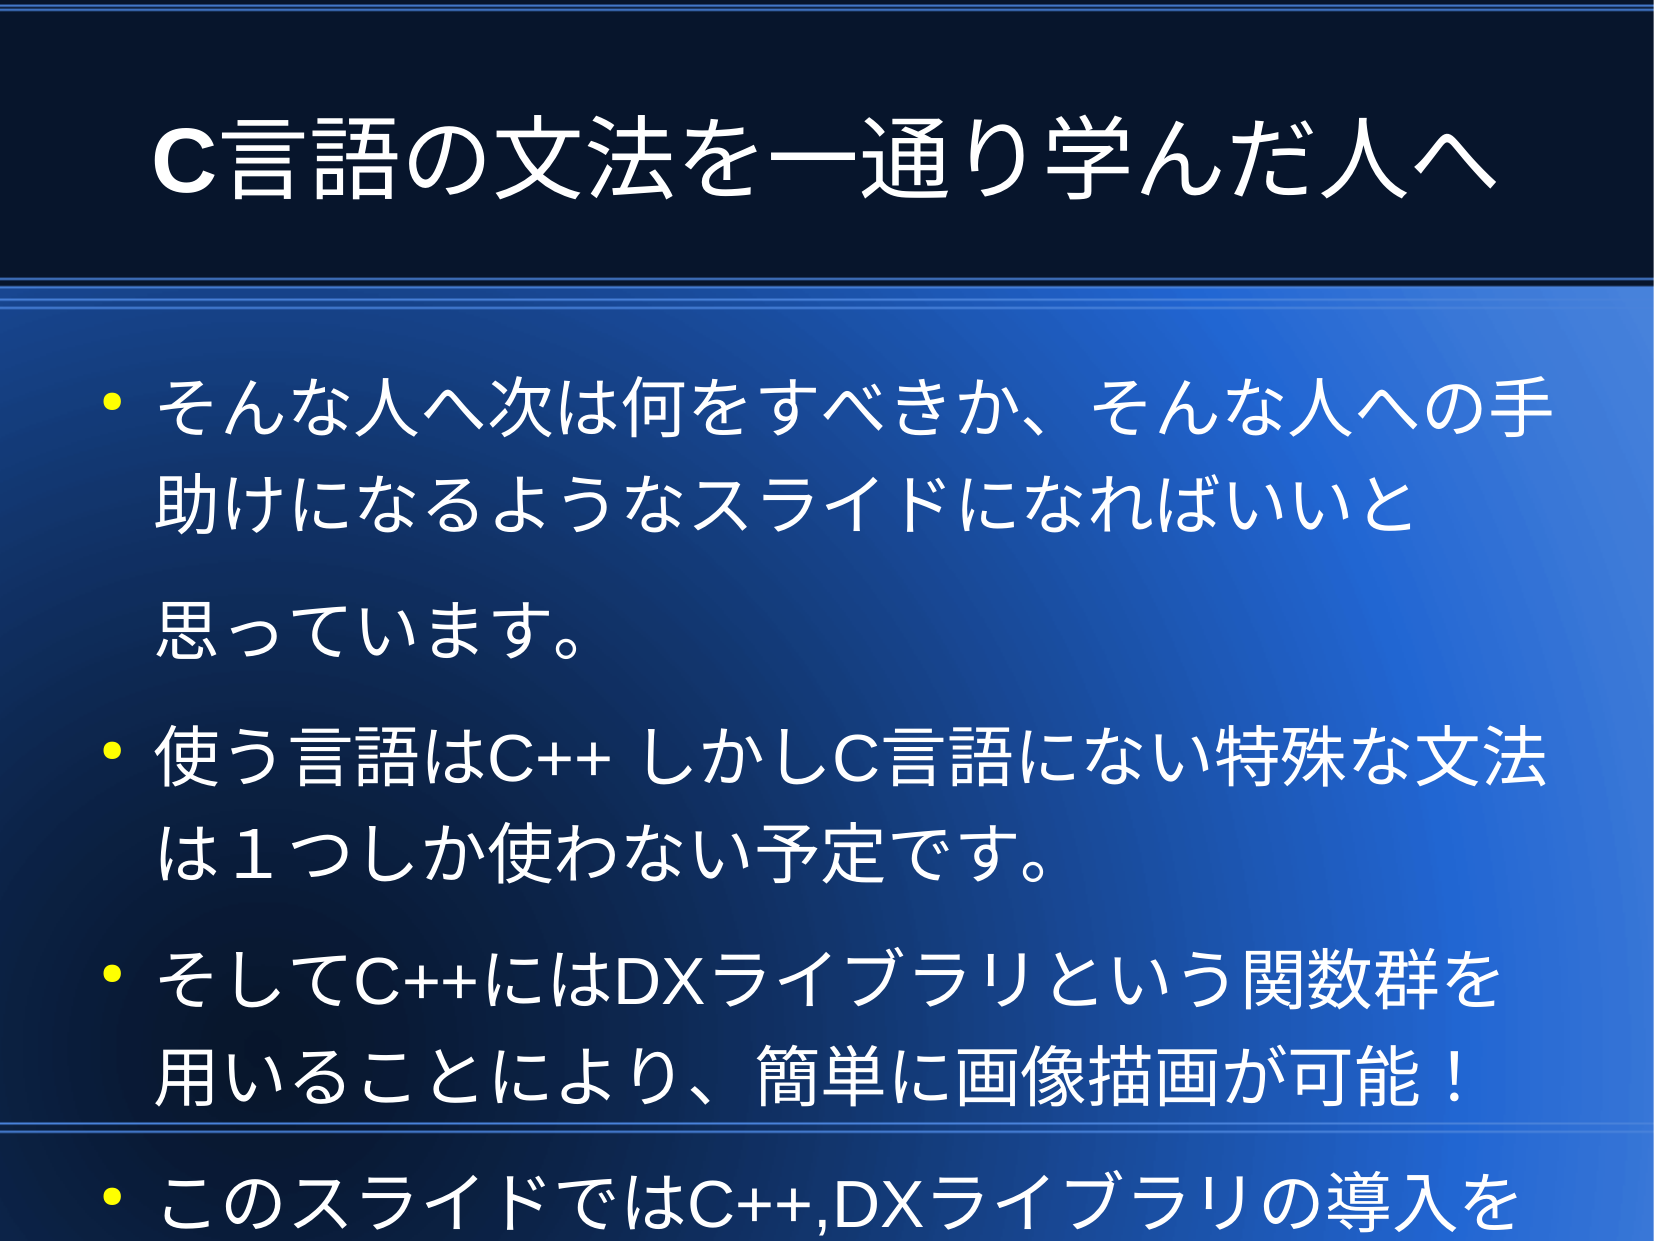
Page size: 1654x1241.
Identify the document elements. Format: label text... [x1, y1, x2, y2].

list そんな人へ次は何をすべきか、そんな人への手助けになるようなスライドになればいいと 思っています。 使う言語はC++ しかしC言語にない特殊な文法は１つしか使わない予定です。 そしてC++にはDXライブラリという関数群を用いることにより、簡単に画像描画が可能！ このスライドではC++,DXライブラリの導入を目的とします。 [82, 355, 1571, 1174]
title C言語の文法を一通り学んだ人へ [82, 49, 1571, 257]
picture [0, 0, 1654, 1241]
